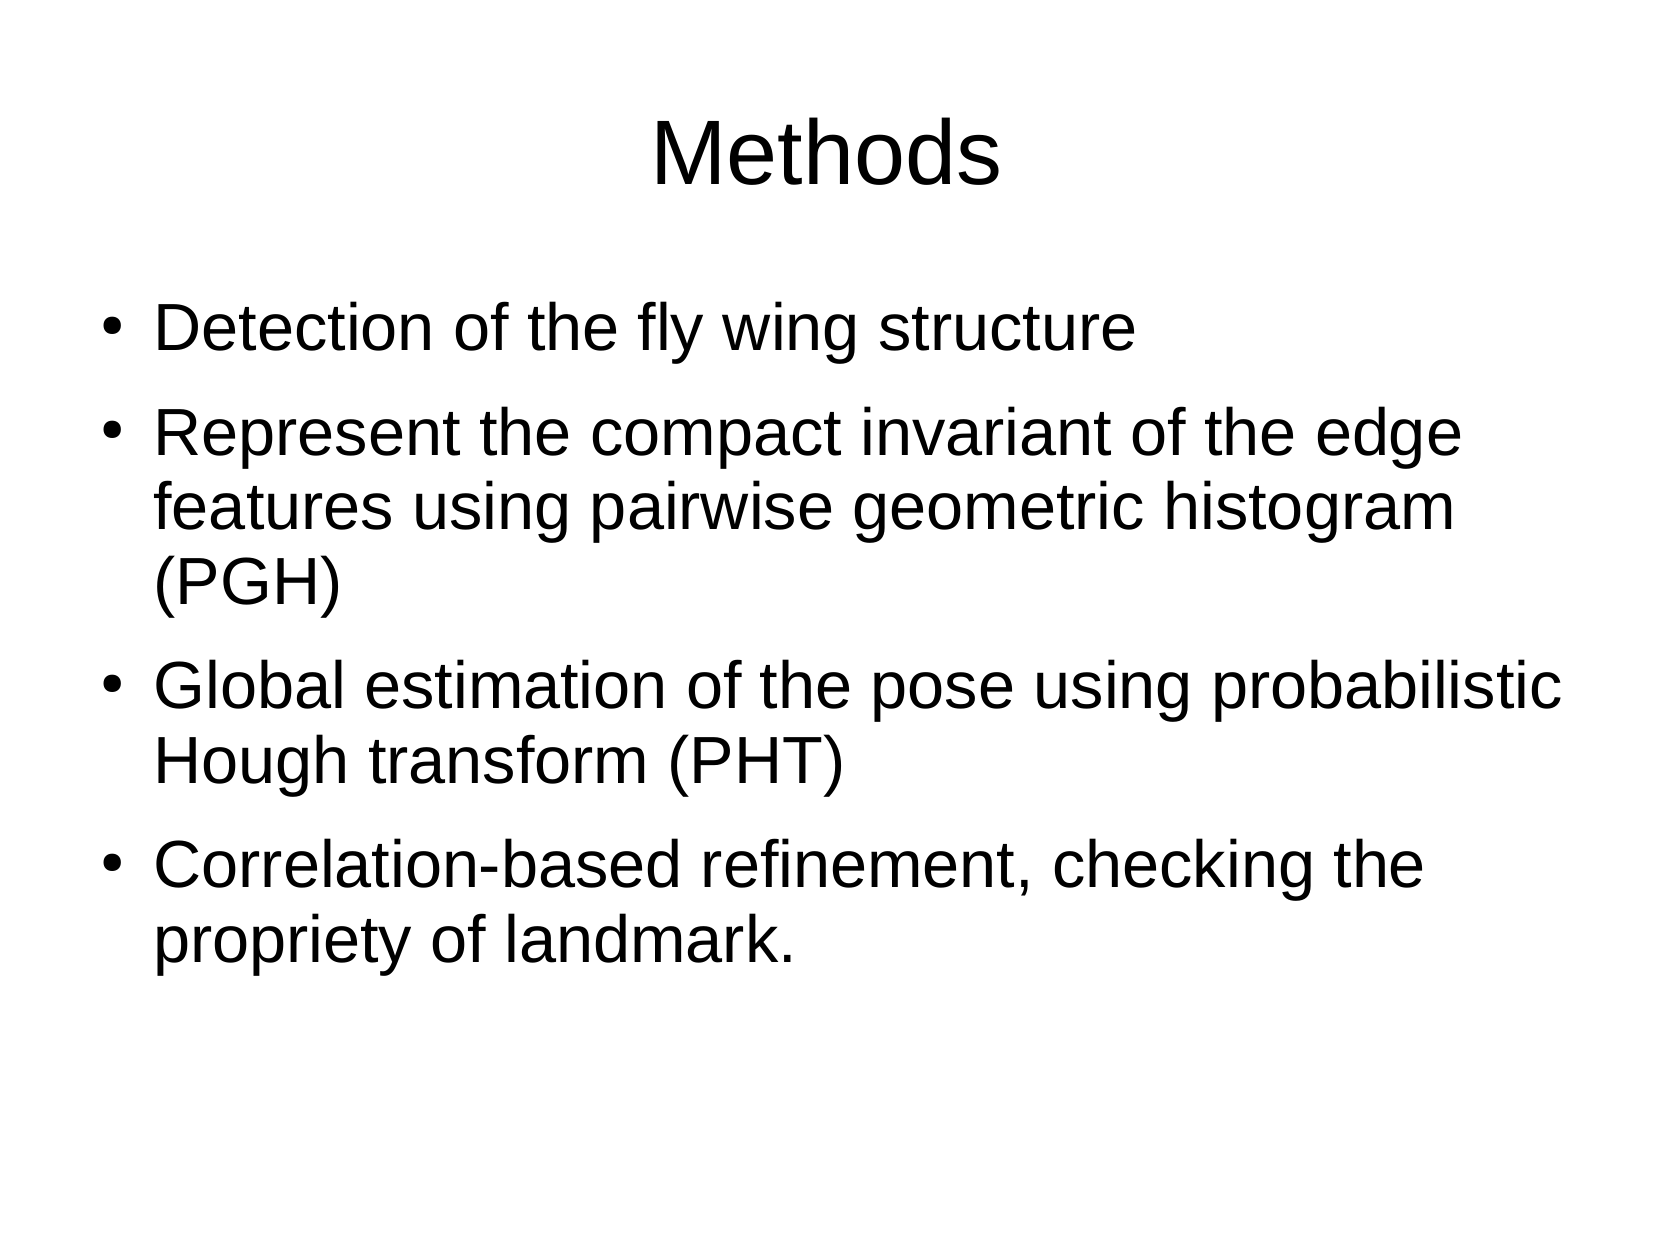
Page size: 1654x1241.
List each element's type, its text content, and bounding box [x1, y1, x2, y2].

title Methods [82, 49, 1571, 257]
list Detection of the fly wing structure Represent the compact invariant of the edge features using pairwise geometric histogram (PGH) Global estimation of the pose using probabilistic Hough transform (PHT) Correlation-based refinement, checking the propriety of landmark. [82, 290, 1571, 1010]
